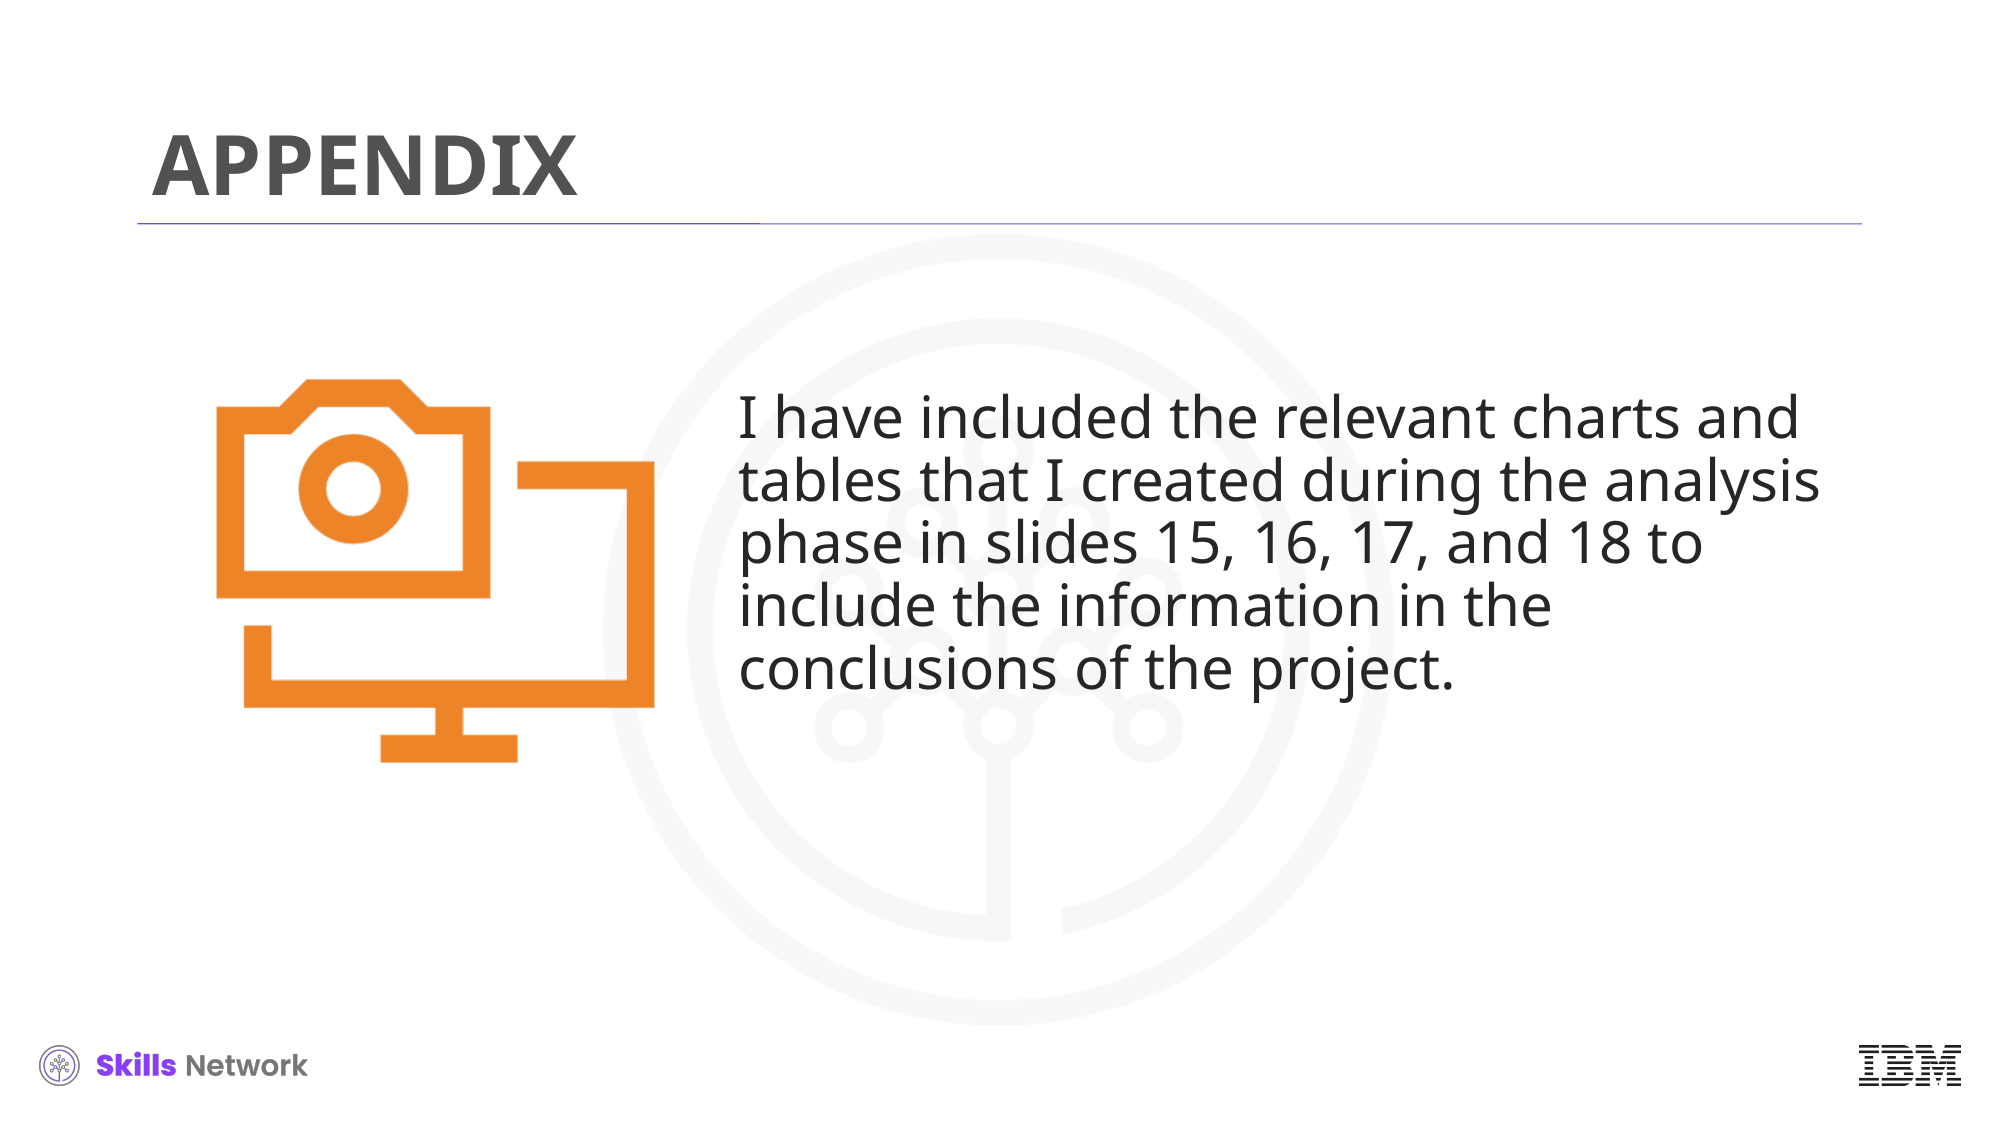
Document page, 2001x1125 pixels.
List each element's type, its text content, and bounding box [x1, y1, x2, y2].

picture [173, 303, 698, 828]
picture [39, 1045, 308, 1086]
text_box I have included the relevant charts and tables that I created during the analysis phase in slides 15, 16, 17, and 18 to include the information in the conclusions of the project. [723, 380, 1841, 846]
title APPENDIX [137, 59, 1863, 278]
picture [1859, 1045, 1961, 1086]
